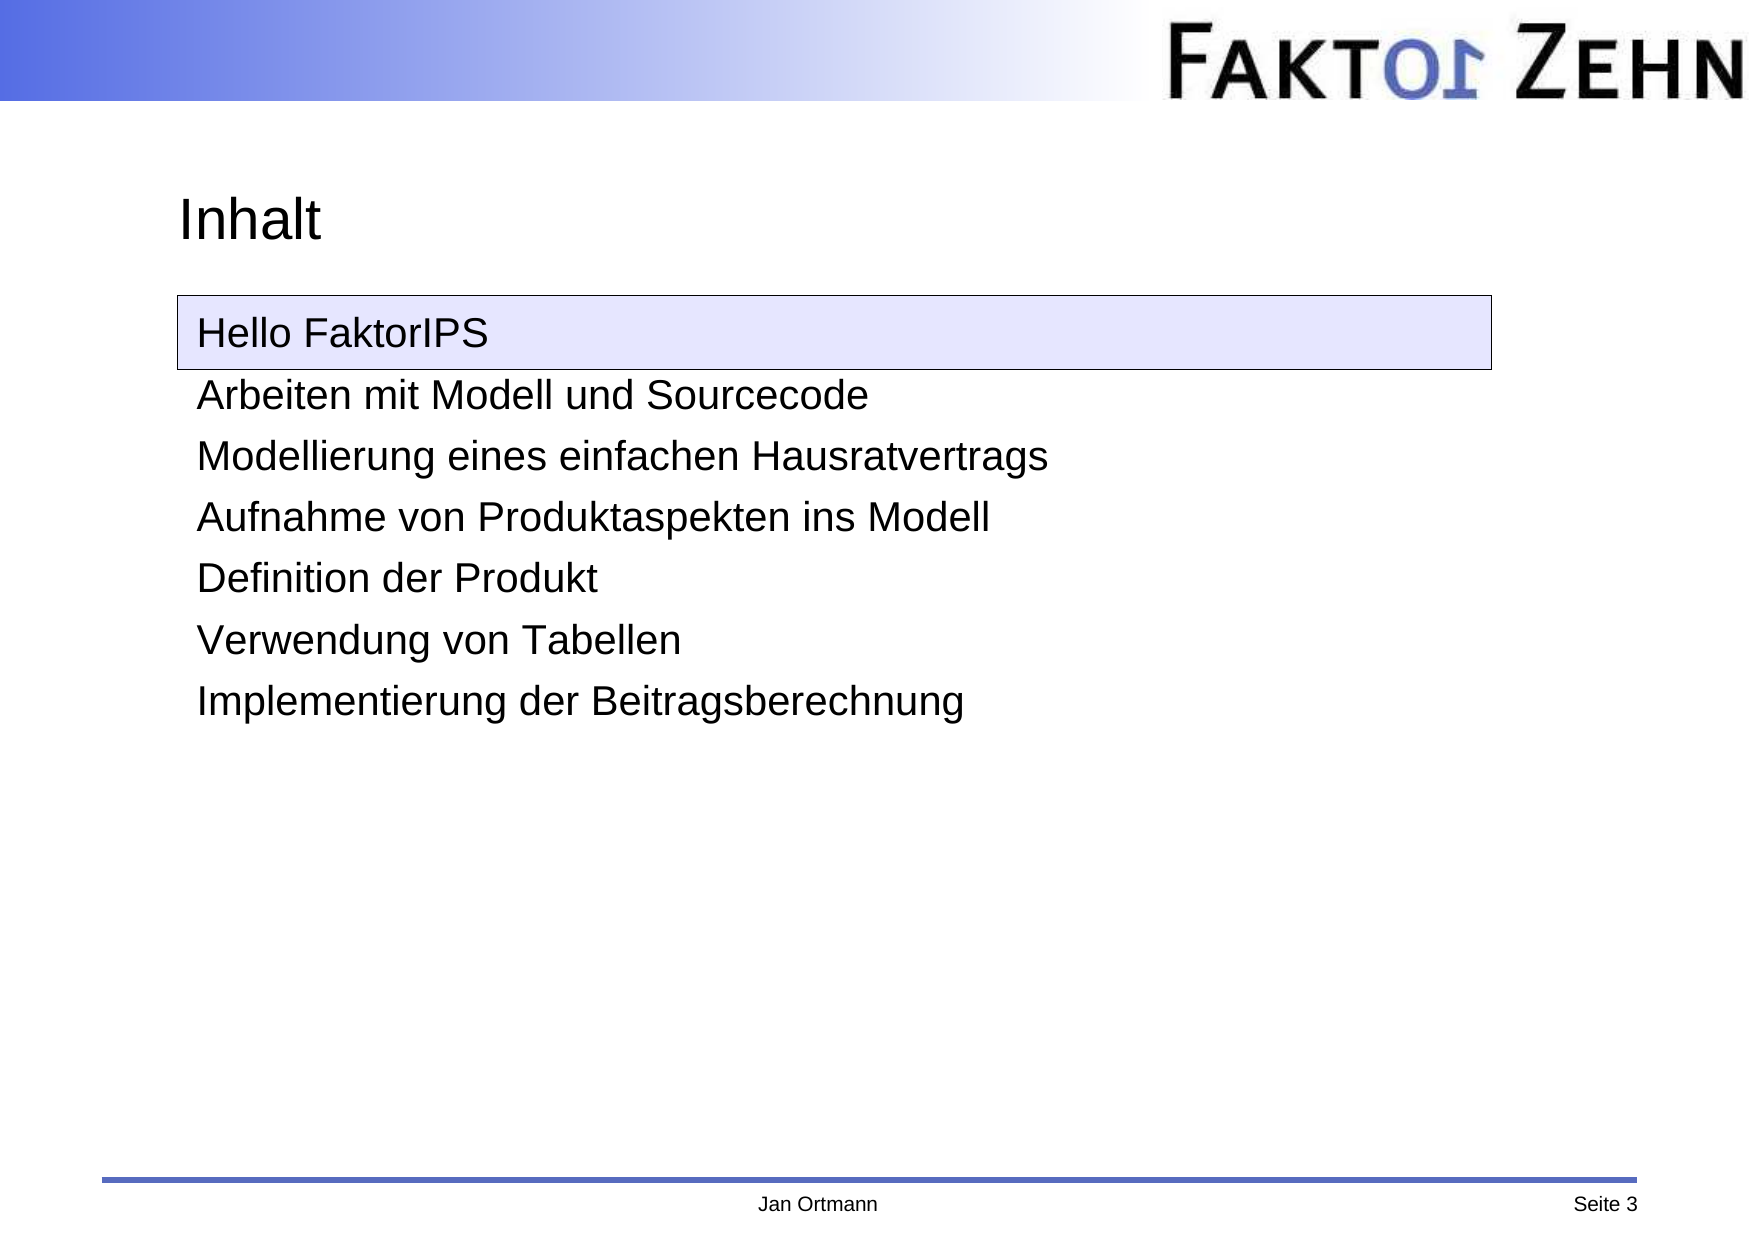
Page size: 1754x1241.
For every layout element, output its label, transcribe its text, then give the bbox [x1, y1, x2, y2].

text_box [177, 295, 1492, 370]
title Inhalt [179, 142, 1576, 296]
picture [1162, 7, 1752, 100]
list Hello FaktorIPS Arbeiten mit Modell und Sourcecode Modellierung eines einfachen Hausratvertrags Aufnahme von Produktaspekten ins Modell Definition der Produkt Verwendung von Tabellen Implementierung der Beitragsberechnung [179, 310, 1576, 1078]
